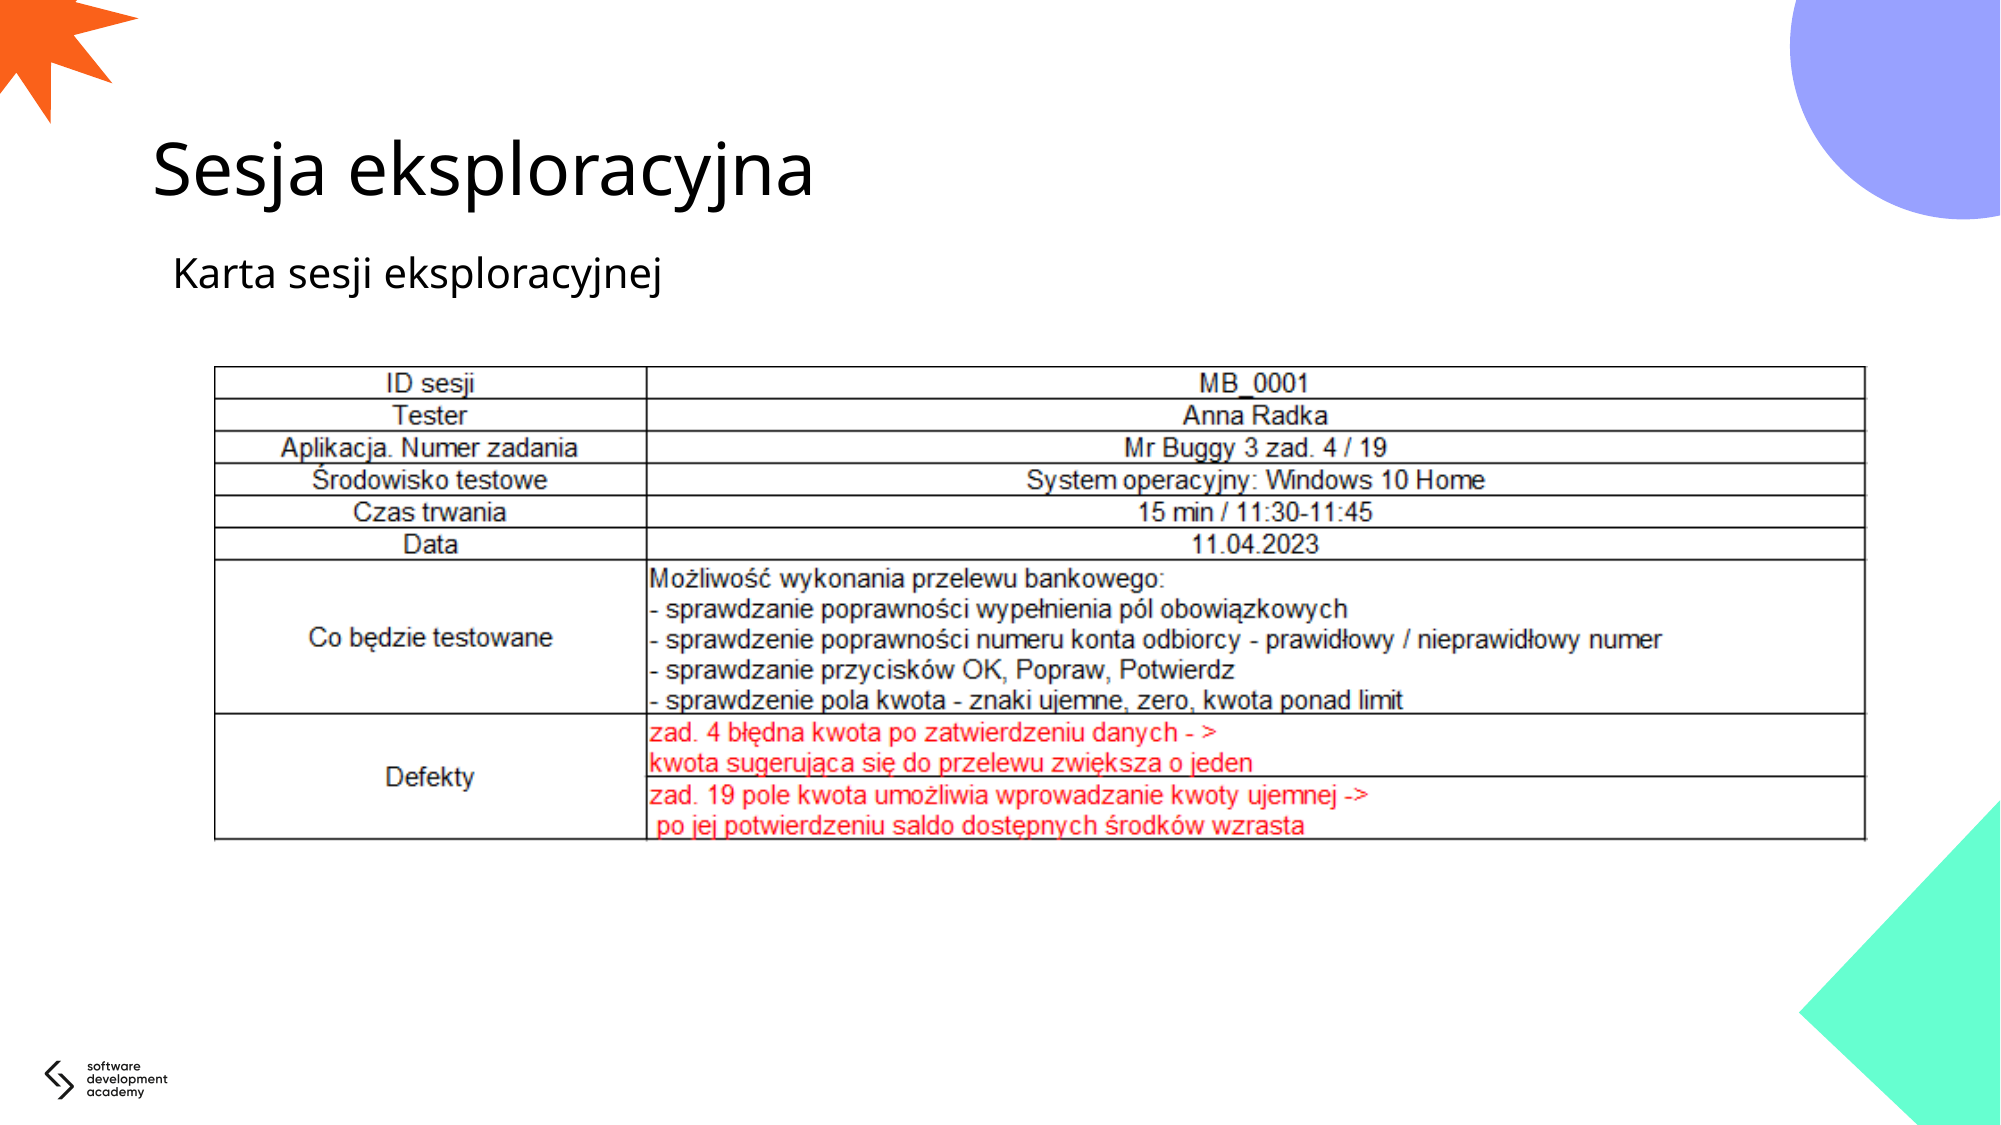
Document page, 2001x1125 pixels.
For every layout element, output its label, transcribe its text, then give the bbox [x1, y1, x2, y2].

picture [19, 1035, 193, 1125]
title Sesja eksploracyjna [137, 59, 1771, 278]
list Karta sesji eksploracyjnej [119, 240, 1760, 308]
picture [214, 366, 1868, 851]
